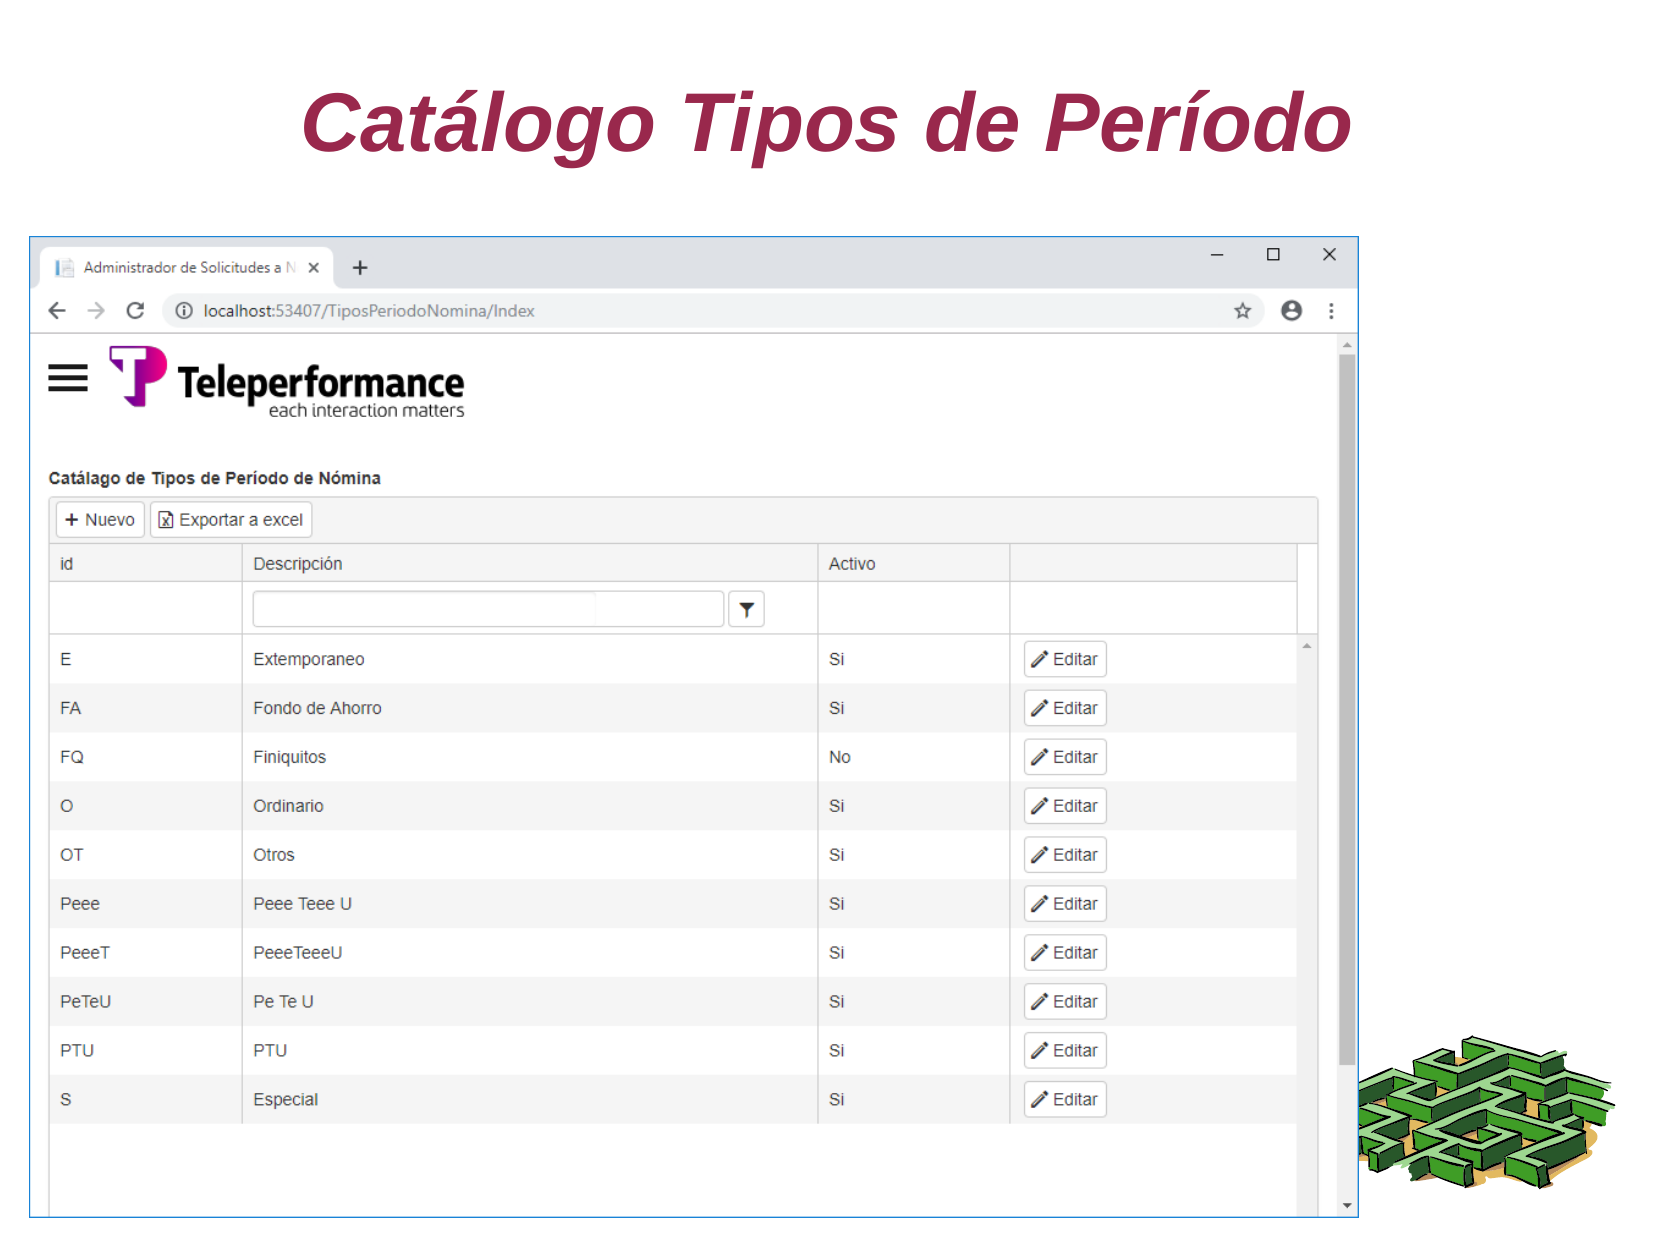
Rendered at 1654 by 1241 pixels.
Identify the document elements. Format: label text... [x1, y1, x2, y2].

title Catálogo Tipos de Período [121, 19, 1534, 227]
picture [29, 236, 1359, 1218]
